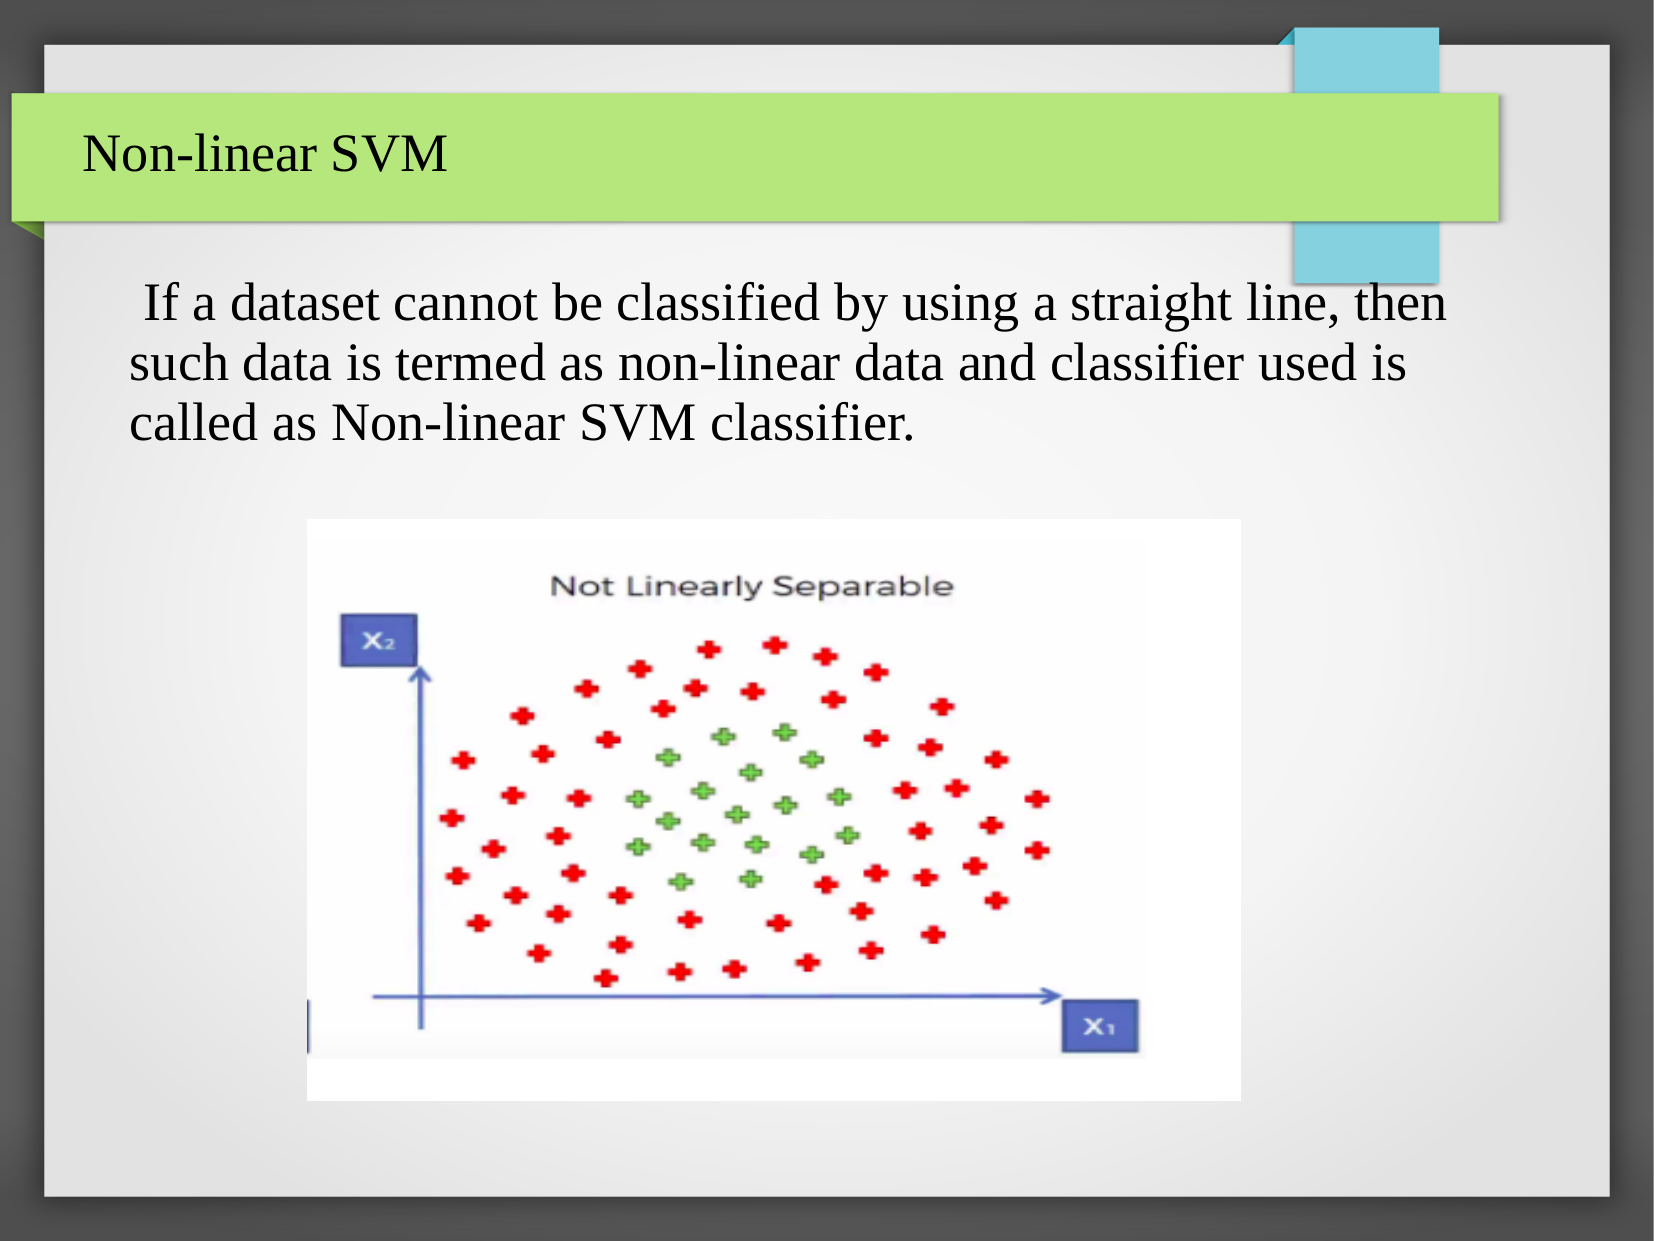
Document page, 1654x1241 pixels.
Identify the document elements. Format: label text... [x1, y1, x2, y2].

picture [0, 0, 1654, 1241]
list If a dataset cannot be classified by using a straight line, then such data is termed as non-linear data and classifier used is called as Non-linear SVM classifier. [59, 271, 1548, 1111]
title Non-linear SVM [82, 94, 1264, 213]
